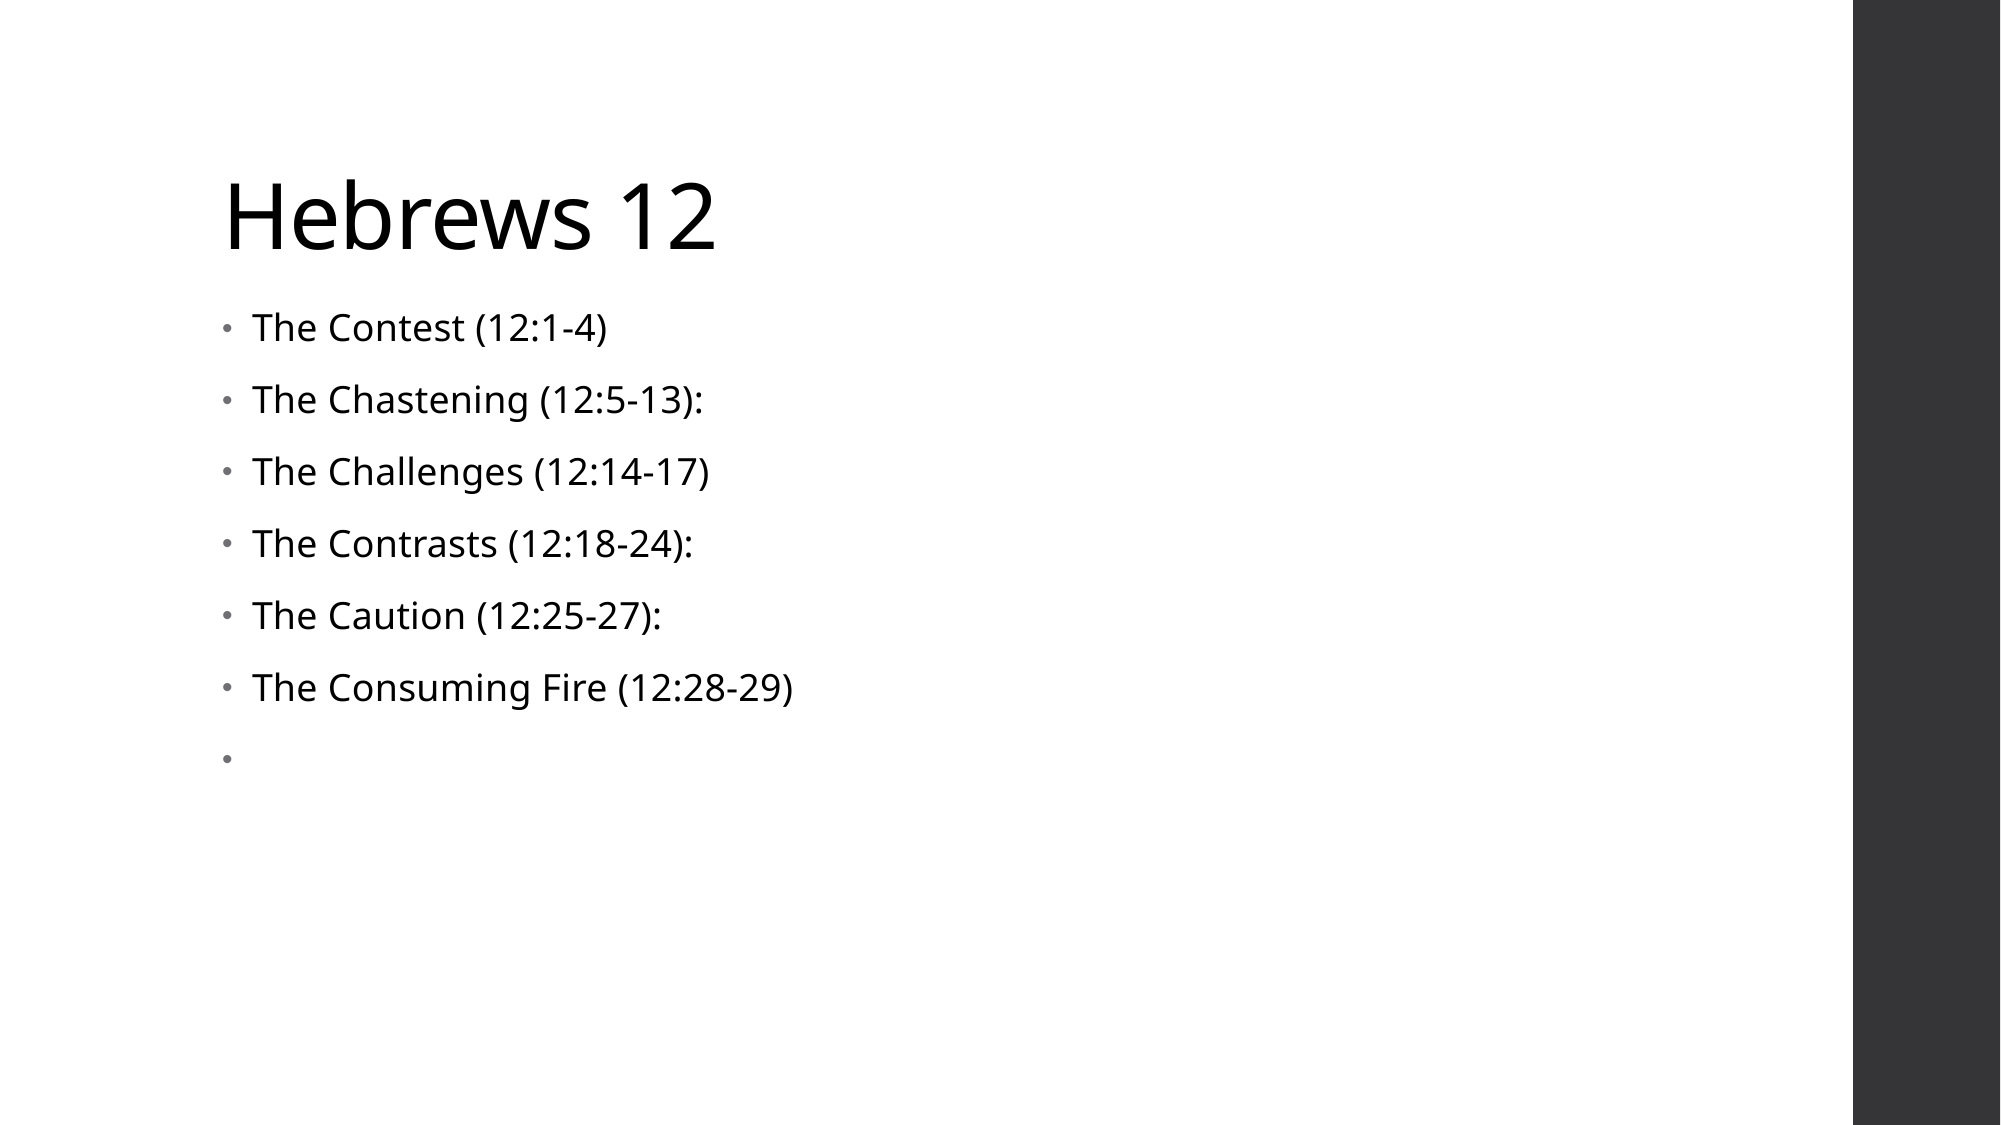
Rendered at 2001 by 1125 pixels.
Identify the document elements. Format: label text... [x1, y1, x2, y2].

title Hebrews 12 [206, 60, 1797, 278]
list The Contest (12:1-4) The Chastening (12:5-13): The Challenges (12:14-17) The Contrasts (12:18-24): The Caution (12:25-27): The Consuming Fire (12:28-29) [206, 299, 1617, 1014]
